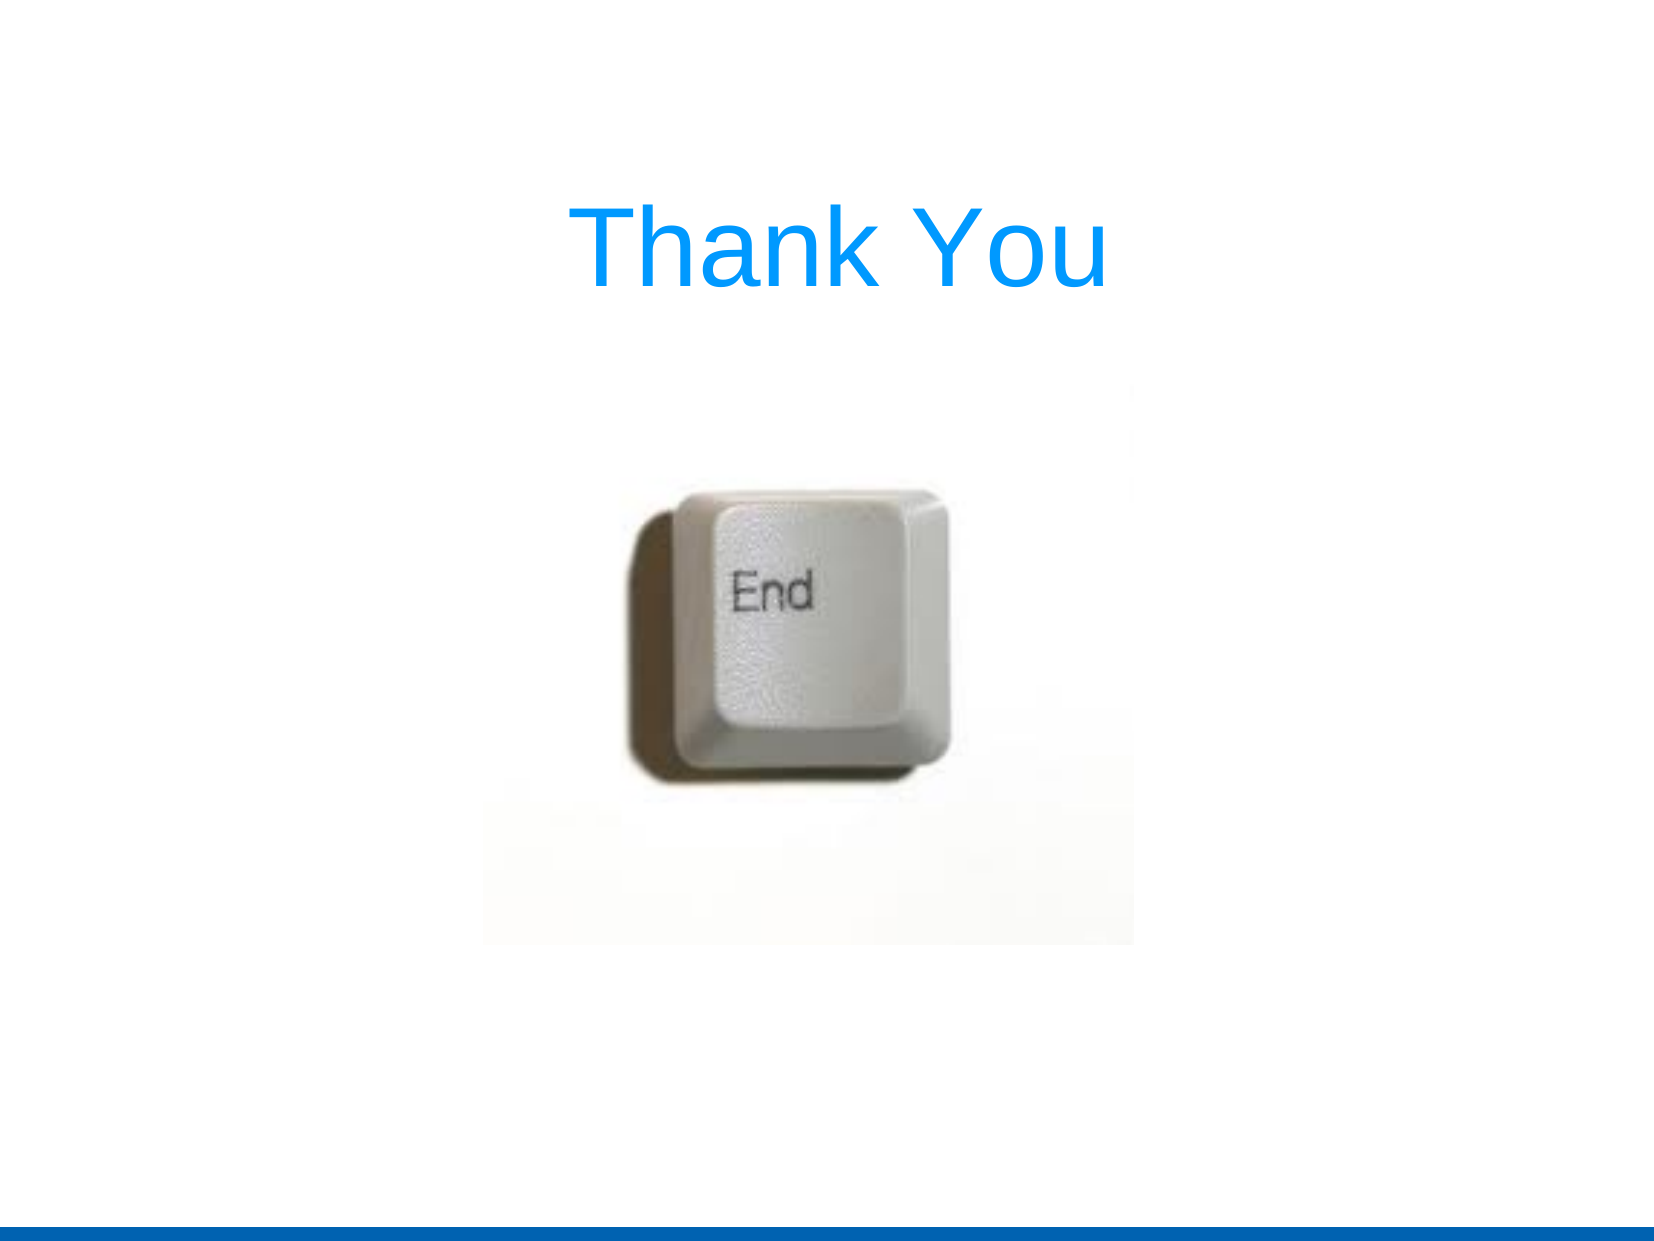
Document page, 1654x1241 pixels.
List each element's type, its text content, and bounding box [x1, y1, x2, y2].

picture [483, 294, 1134, 945]
title Thank You [133, 144, 1546, 352]
